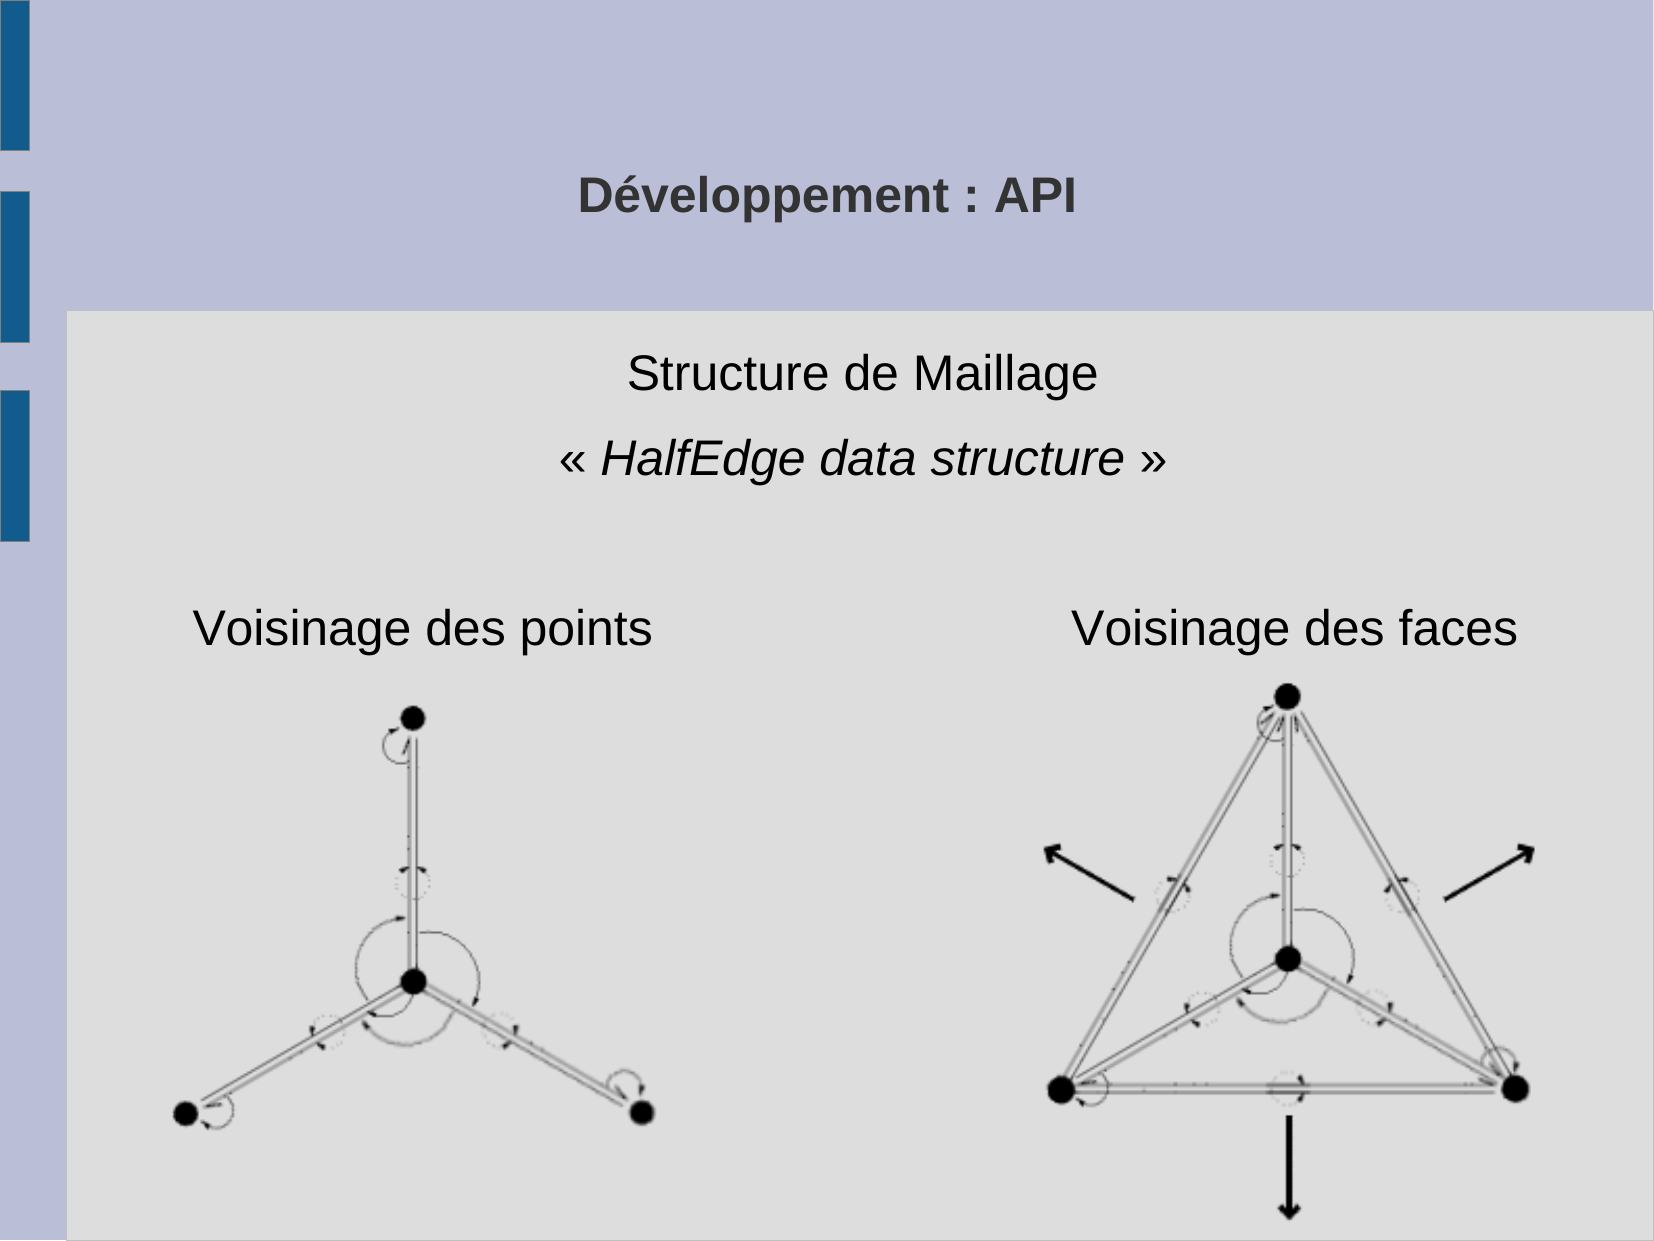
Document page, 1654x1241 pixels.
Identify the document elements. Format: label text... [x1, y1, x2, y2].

picture [1009, 661, 1560, 1237]
list Structure de Maillage « HalfEdge data structure » Voisinage des points Voisinage des faces [121, 344, 1534, 1065]
title Développement : API [121, 91, 1534, 299]
picture [153, 696, 671, 1143]
